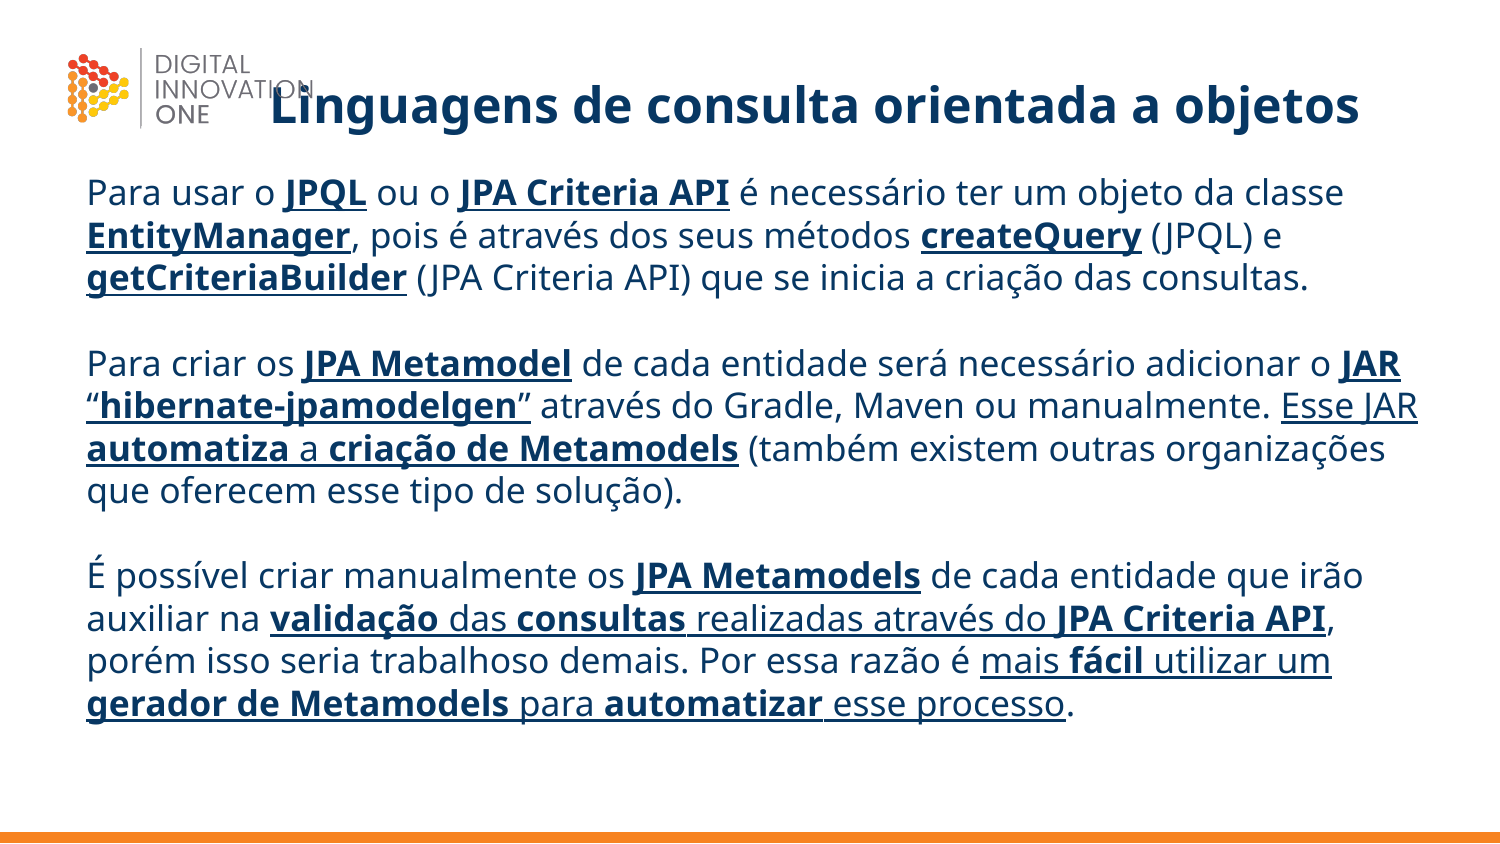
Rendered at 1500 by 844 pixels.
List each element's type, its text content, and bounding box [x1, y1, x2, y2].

text_box Para usar o JPQL ou o JPA Criteria API é necessário ter um objeto da classe EntityManager, pois é através dos seus métodos createQuery (JPQL) e getCriteriaBuilder (JPA Criteria API) que se inicia a criação das consultas. Para criar os JPA Metamodel de cada entidade será necessário adicionar o JAR “hibernate-jpamodelgen” através do Gradle, Maven ou manualmente. Esse JAR automatiza a criação de Metamodels (também existem outras organizações que oferecem esse tipo de solução). É possível criar manualmente os JPA Metamodels de cada entidade que irão auxiliar na validação das consultas realizadas através do JPA Criteria API, porém isso seria trabalhoso demais. Por essa razão é mais fácil utilizar um gerador de Metamodels para automatizar esse processo. [58, 107, 1450, 745]
subtitle Linguagens de consulta orientada a objetos [330, 65, 1449, 107]
text_box [0, 832, 1500, 843]
picture [51, 39, 330, 137]
